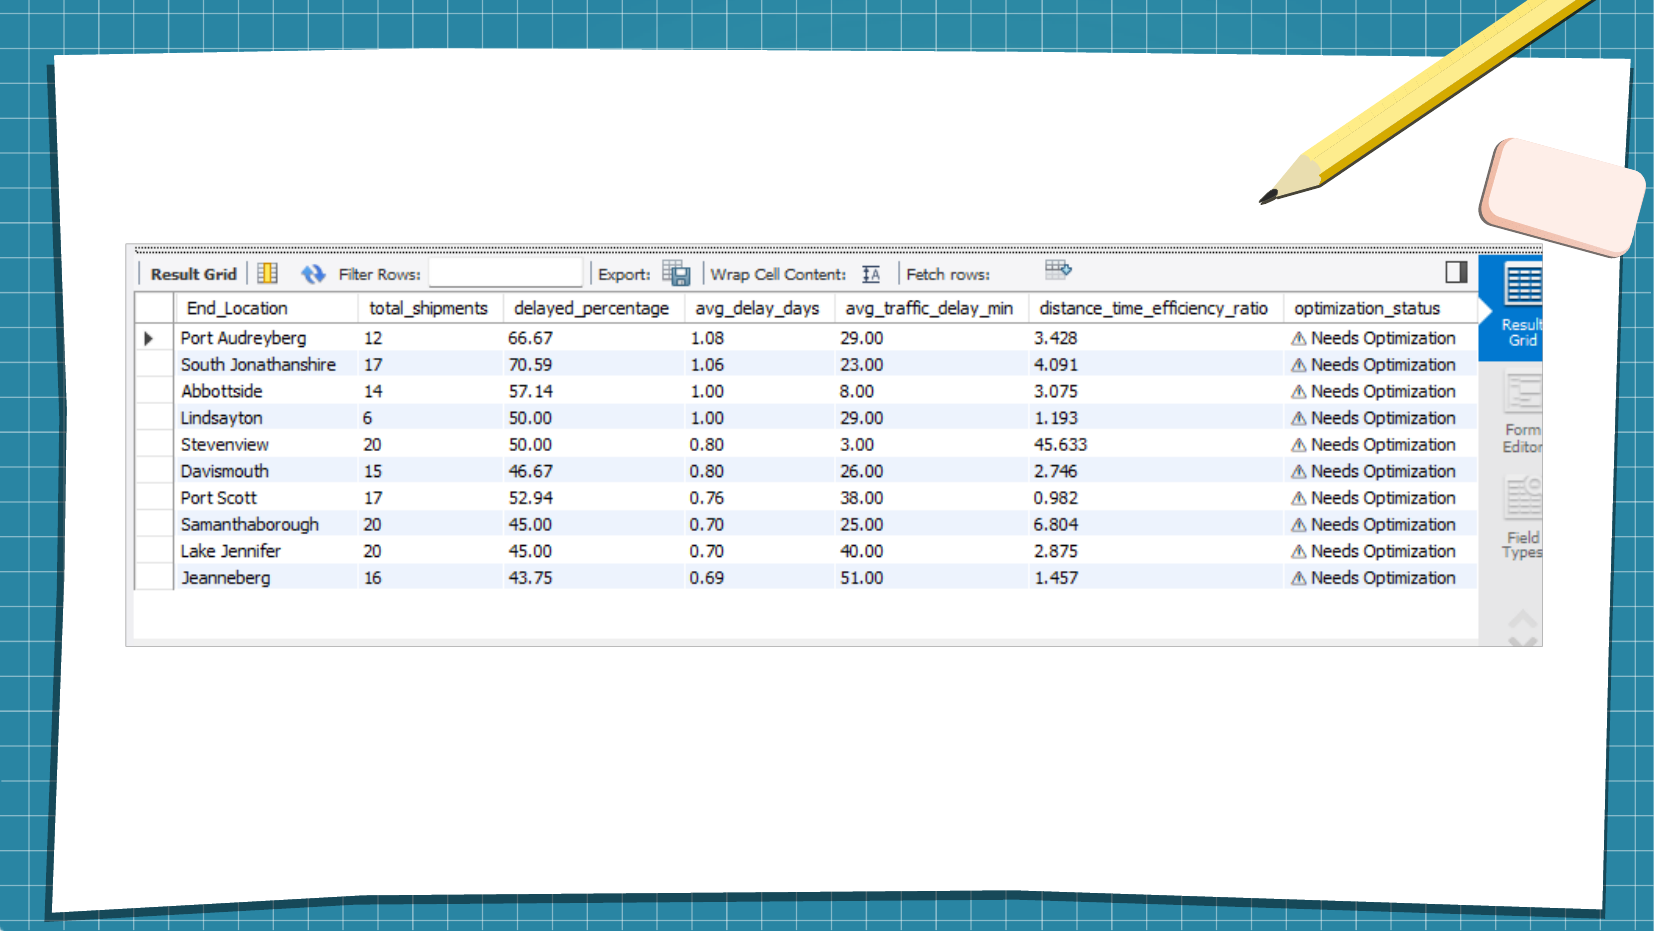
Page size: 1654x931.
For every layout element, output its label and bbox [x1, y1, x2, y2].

picture [123, 241, 1546, 650]
